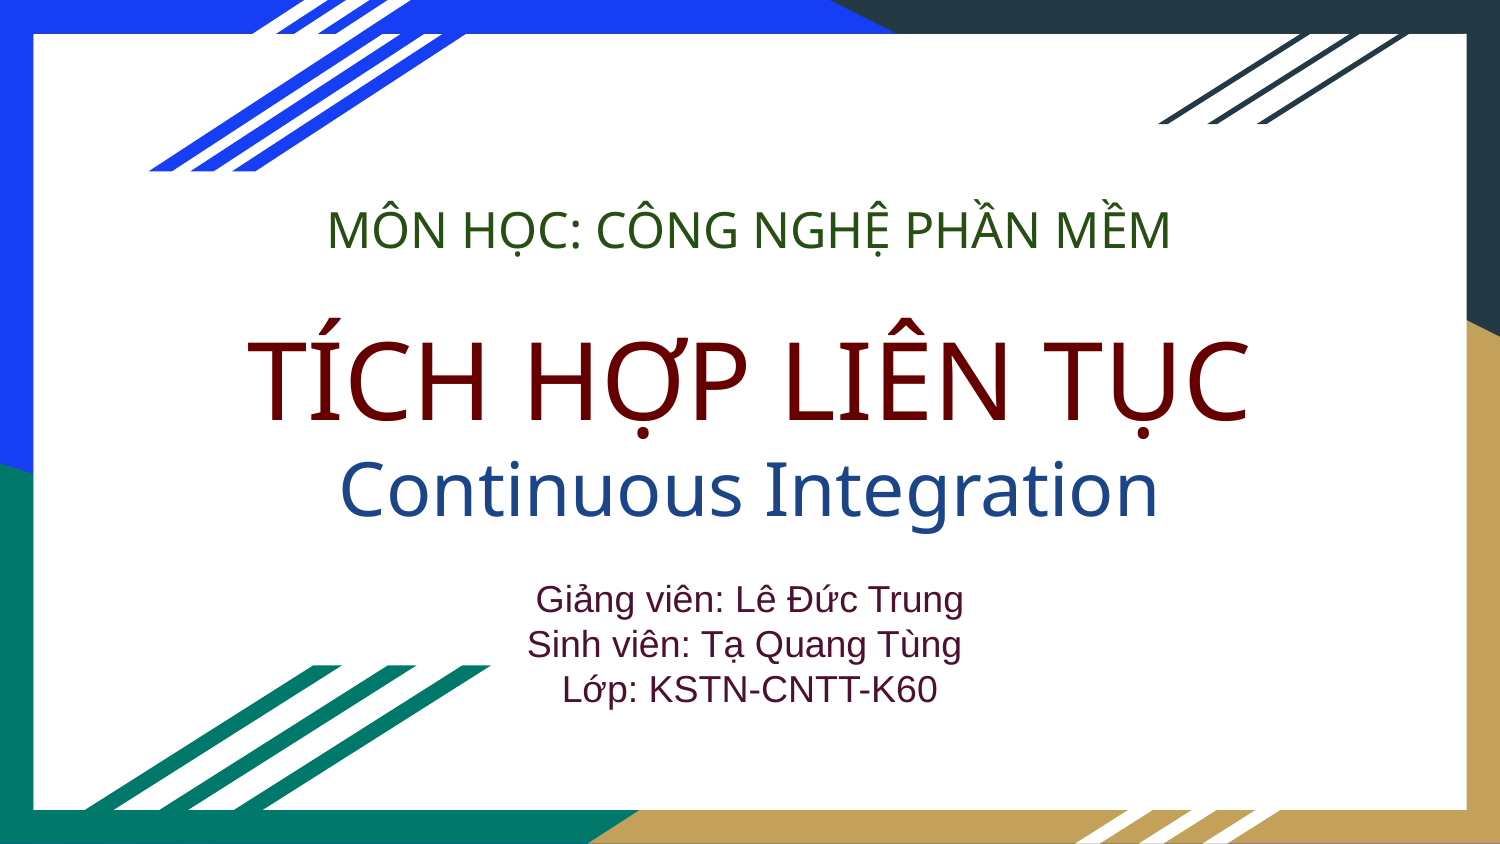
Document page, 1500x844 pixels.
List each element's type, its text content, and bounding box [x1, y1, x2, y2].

subtitle MÔN HỌC: CÔNG NGHỆ PHẦN MỀM [51, 183, 1449, 277]
text_box Giảng viên: Lê Đức Trung Sinh viên: Tạ Quang Tùng Lớp: KSTN-CNTT-K60 [498, 560, 1002, 759]
title TÍCH HỢP LIÊN TỤC Continuous Integration [51, 277, 1449, 591]
